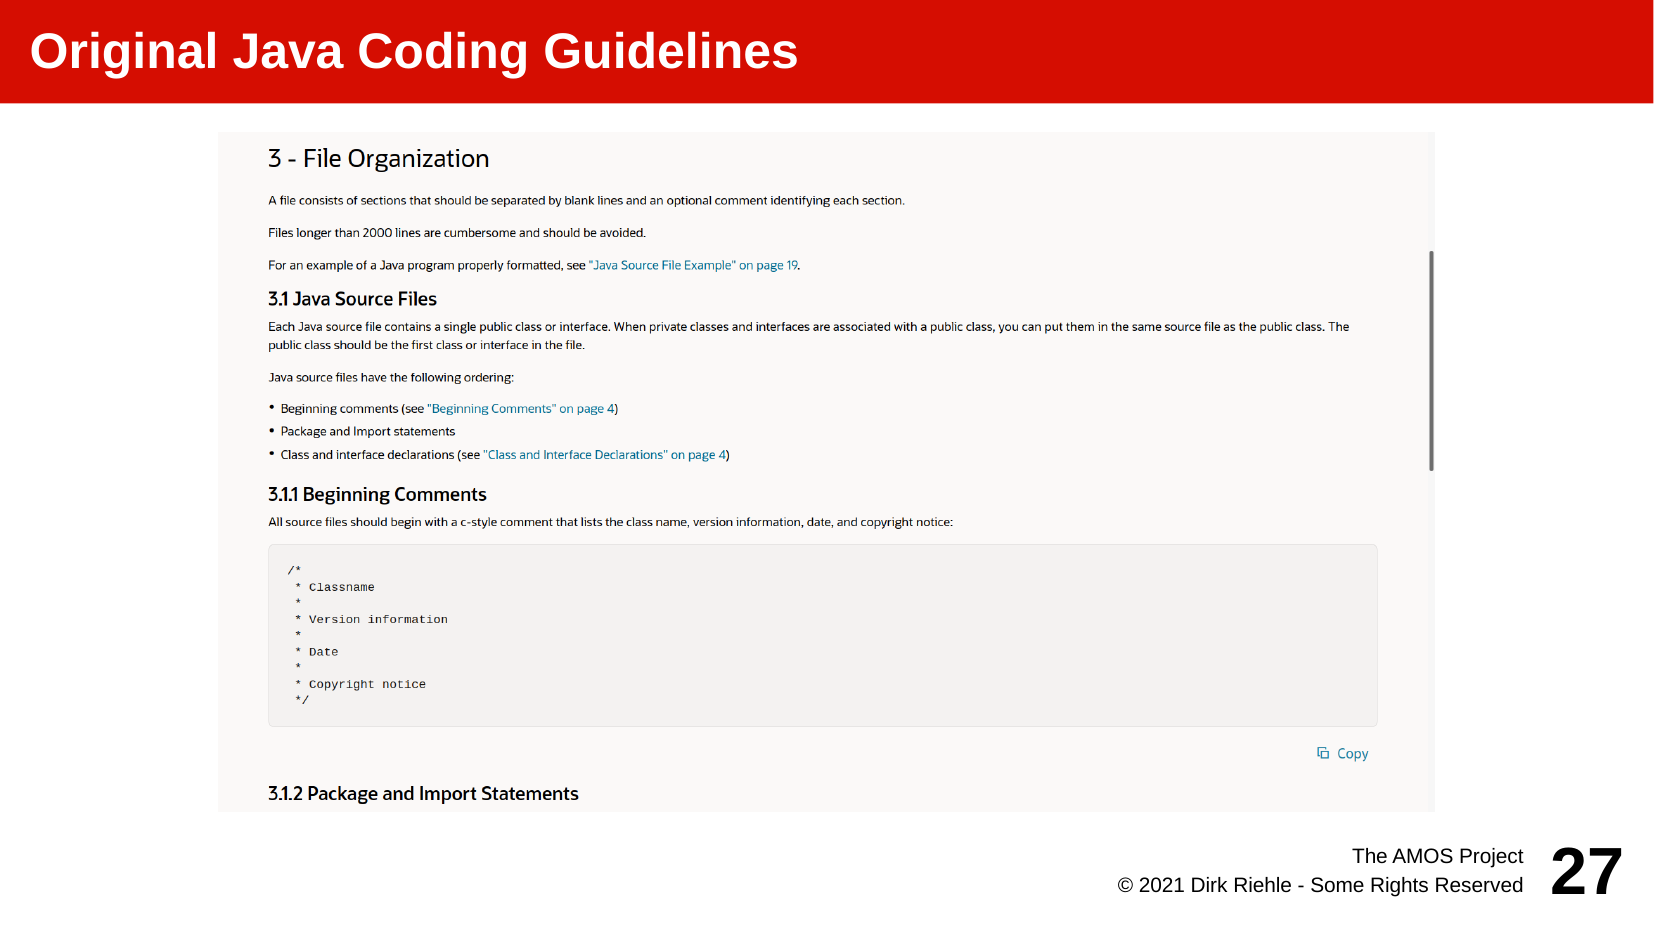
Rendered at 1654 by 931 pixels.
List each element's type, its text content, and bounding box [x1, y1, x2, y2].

title Original Java Coding Guidelines [0, 0, 1654, 104]
picture [218, 132, 1435, 813]
